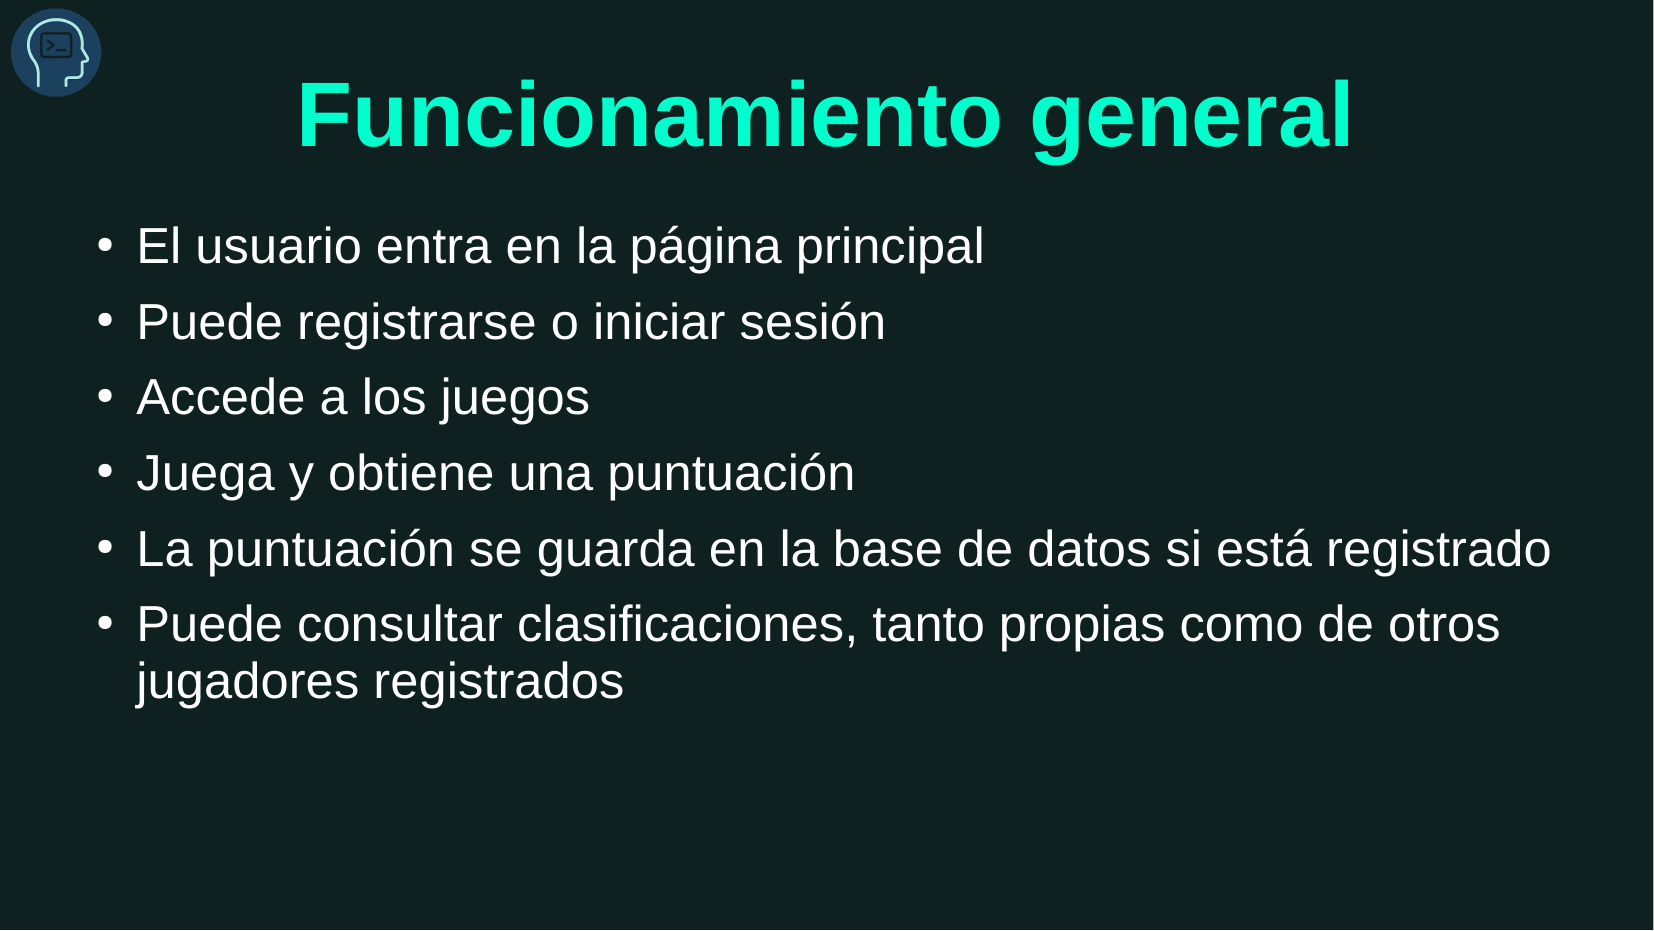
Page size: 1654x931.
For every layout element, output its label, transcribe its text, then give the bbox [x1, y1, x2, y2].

title Funcionamiento general [82, 37, 1571, 193]
list El usuario entra en la página principal Puede registrarse o iniciar sesión Accede a los juegos Juega y obtiene una puntuación La puntuación se guarda en la base de datos si está registrado Puede consultar clasificaciones, tanto propias como de otros jugadores registrados [82, 217, 1571, 758]
picture [0, 0, 130, 130]
